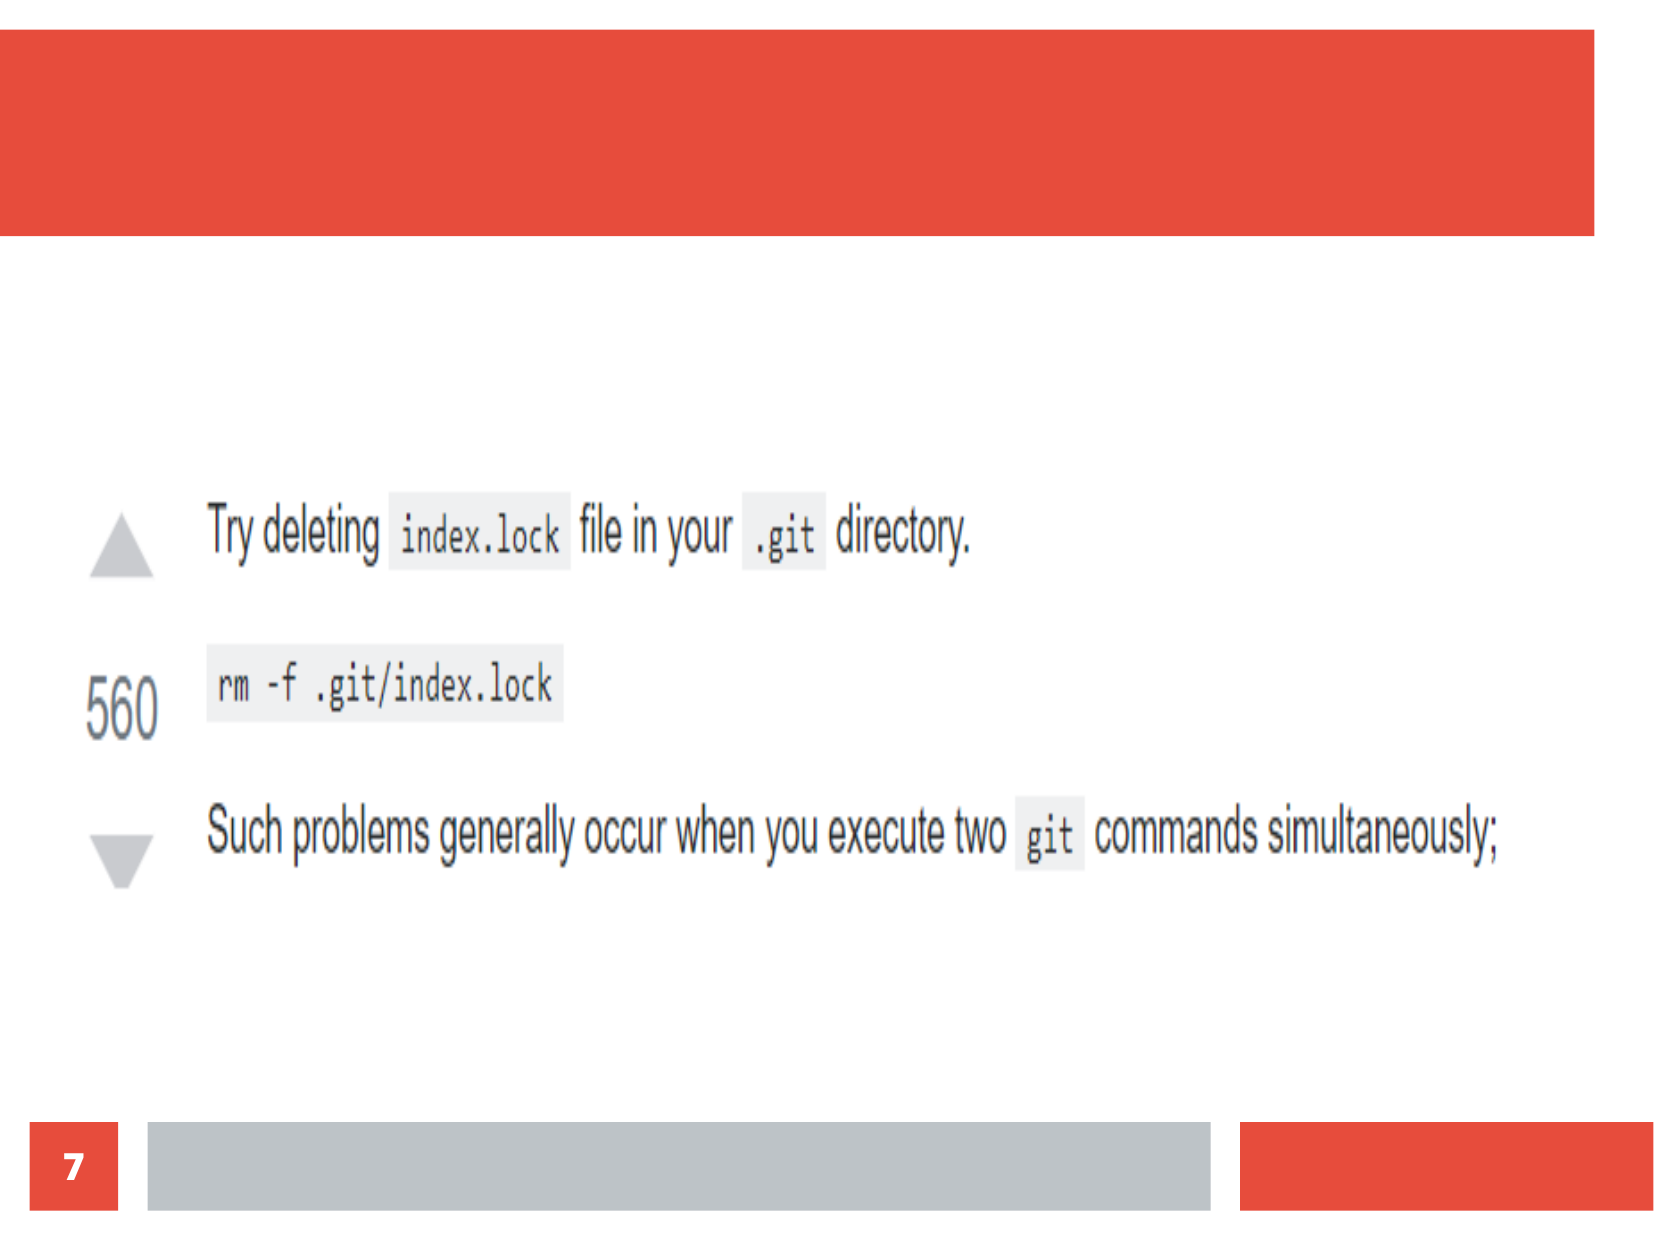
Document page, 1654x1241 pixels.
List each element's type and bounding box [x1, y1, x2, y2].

picture [75, 359, 1501, 901]
